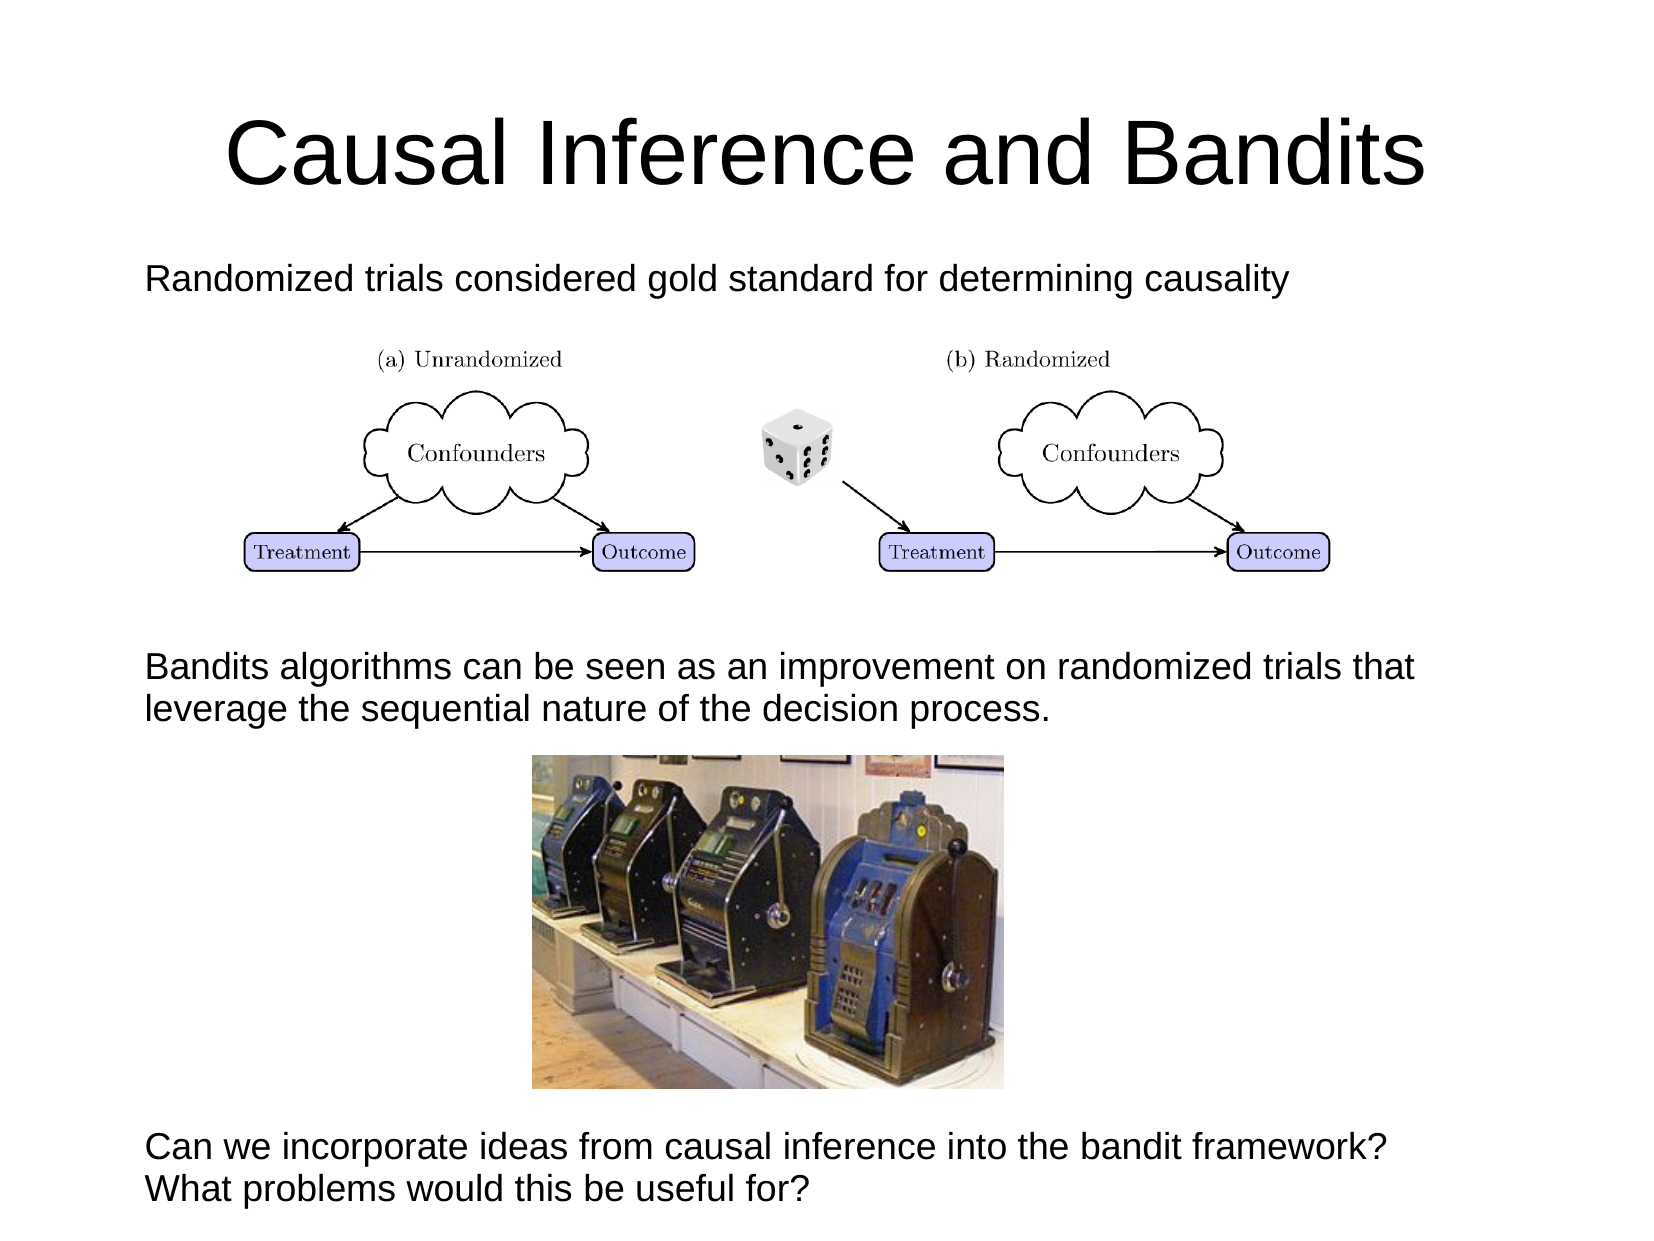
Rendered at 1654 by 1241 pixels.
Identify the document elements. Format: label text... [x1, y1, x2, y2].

picture [236, 318, 1335, 584]
picture [532, 755, 1004, 1090]
title Causal Inference and Bandits [82, 49, 1571, 257]
text_box Bandits algorithms can be seen as an improvement on randomized trials that leverage the sequential nature of the decision process. [94, 637, 1571, 737]
text_box Can we incorporate ideas from causal inference into the bandit framework? What problems would this be useful for? [129, 1117, 1404, 1217]
text_box Randomized trials considered gold standard for determining causality [129, 250, 1382, 308]
